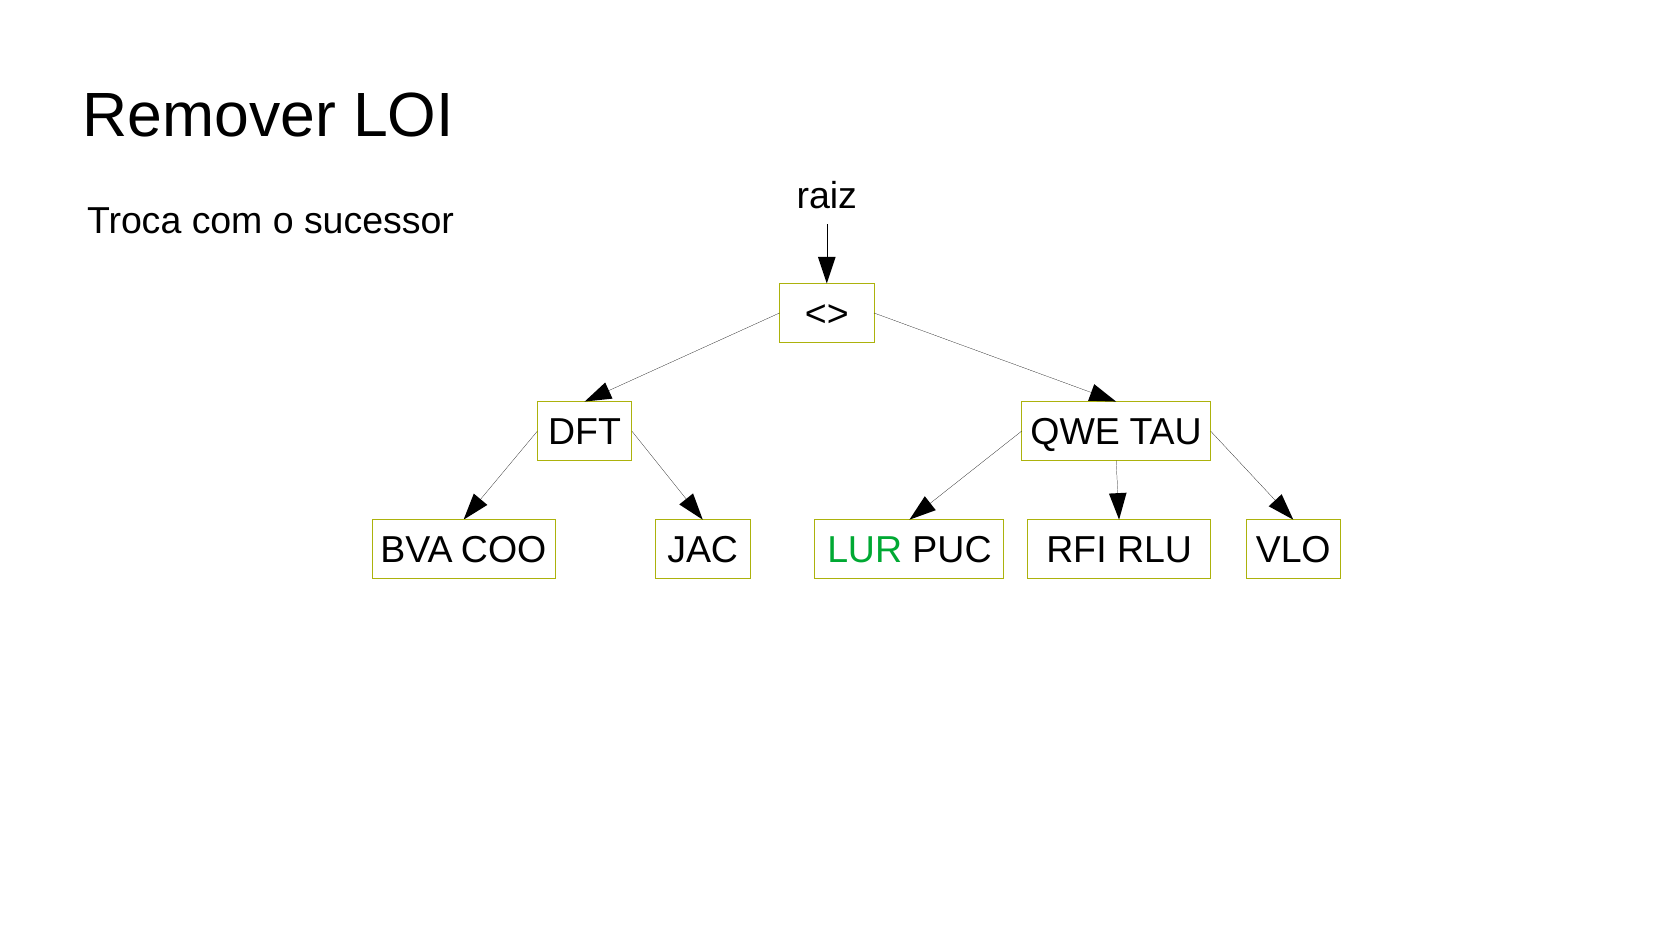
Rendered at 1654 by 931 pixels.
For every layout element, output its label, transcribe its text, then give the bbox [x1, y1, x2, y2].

text_box DFT [537, 401, 632, 461]
title Remover LOI [82, 37, 1571, 193]
text_box JAC [655, 519, 751, 579]
text_box VLO [1246, 519, 1341, 579]
text_box QWE TAU [1021, 401, 1211, 461]
text_box BVA COO [372, 519, 556, 579]
text_box raiz [781, 167, 872, 225]
text_box RFI RLU [1027, 519, 1211, 579]
text_box Troca com o sucessor [72, 192, 497, 376]
text_box LUR PUC [814, 519, 1004, 579]
text_box <> [779, 283, 875, 343]
